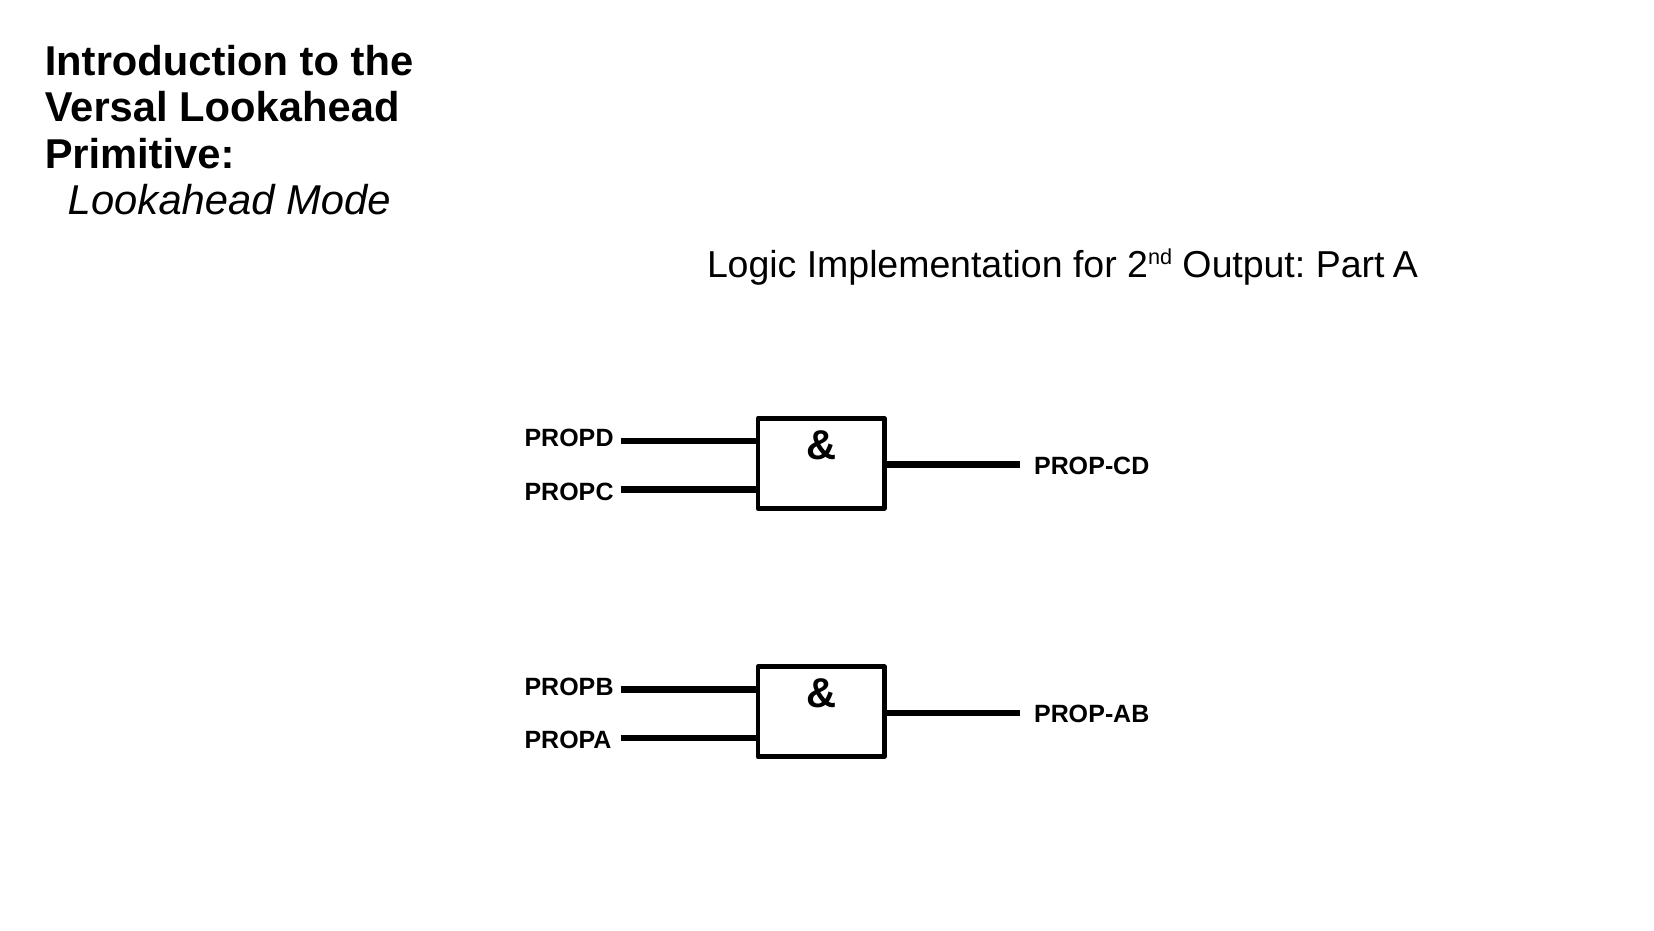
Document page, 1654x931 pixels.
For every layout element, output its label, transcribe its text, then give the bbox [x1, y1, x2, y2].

text_box PROPB [509, 665, 645, 713]
text_box Logic Implementation for 2nd Output: Part A [692, 236, 1460, 305]
text_box PROPD [509, 416, 645, 464]
text_box Introduction to the Versal Lookahead Primitive: Lookahead Mode [30, 30, 481, 231]
text_box PROPA [509, 718, 645, 766]
text_box & [758, 666, 885, 757]
text_box PROP-AB [1019, 692, 1200, 738]
text_box PROP-CD [1019, 443, 1200, 489]
text_box PROPC [509, 469, 645, 518]
text_box & [758, 418, 885, 509]
